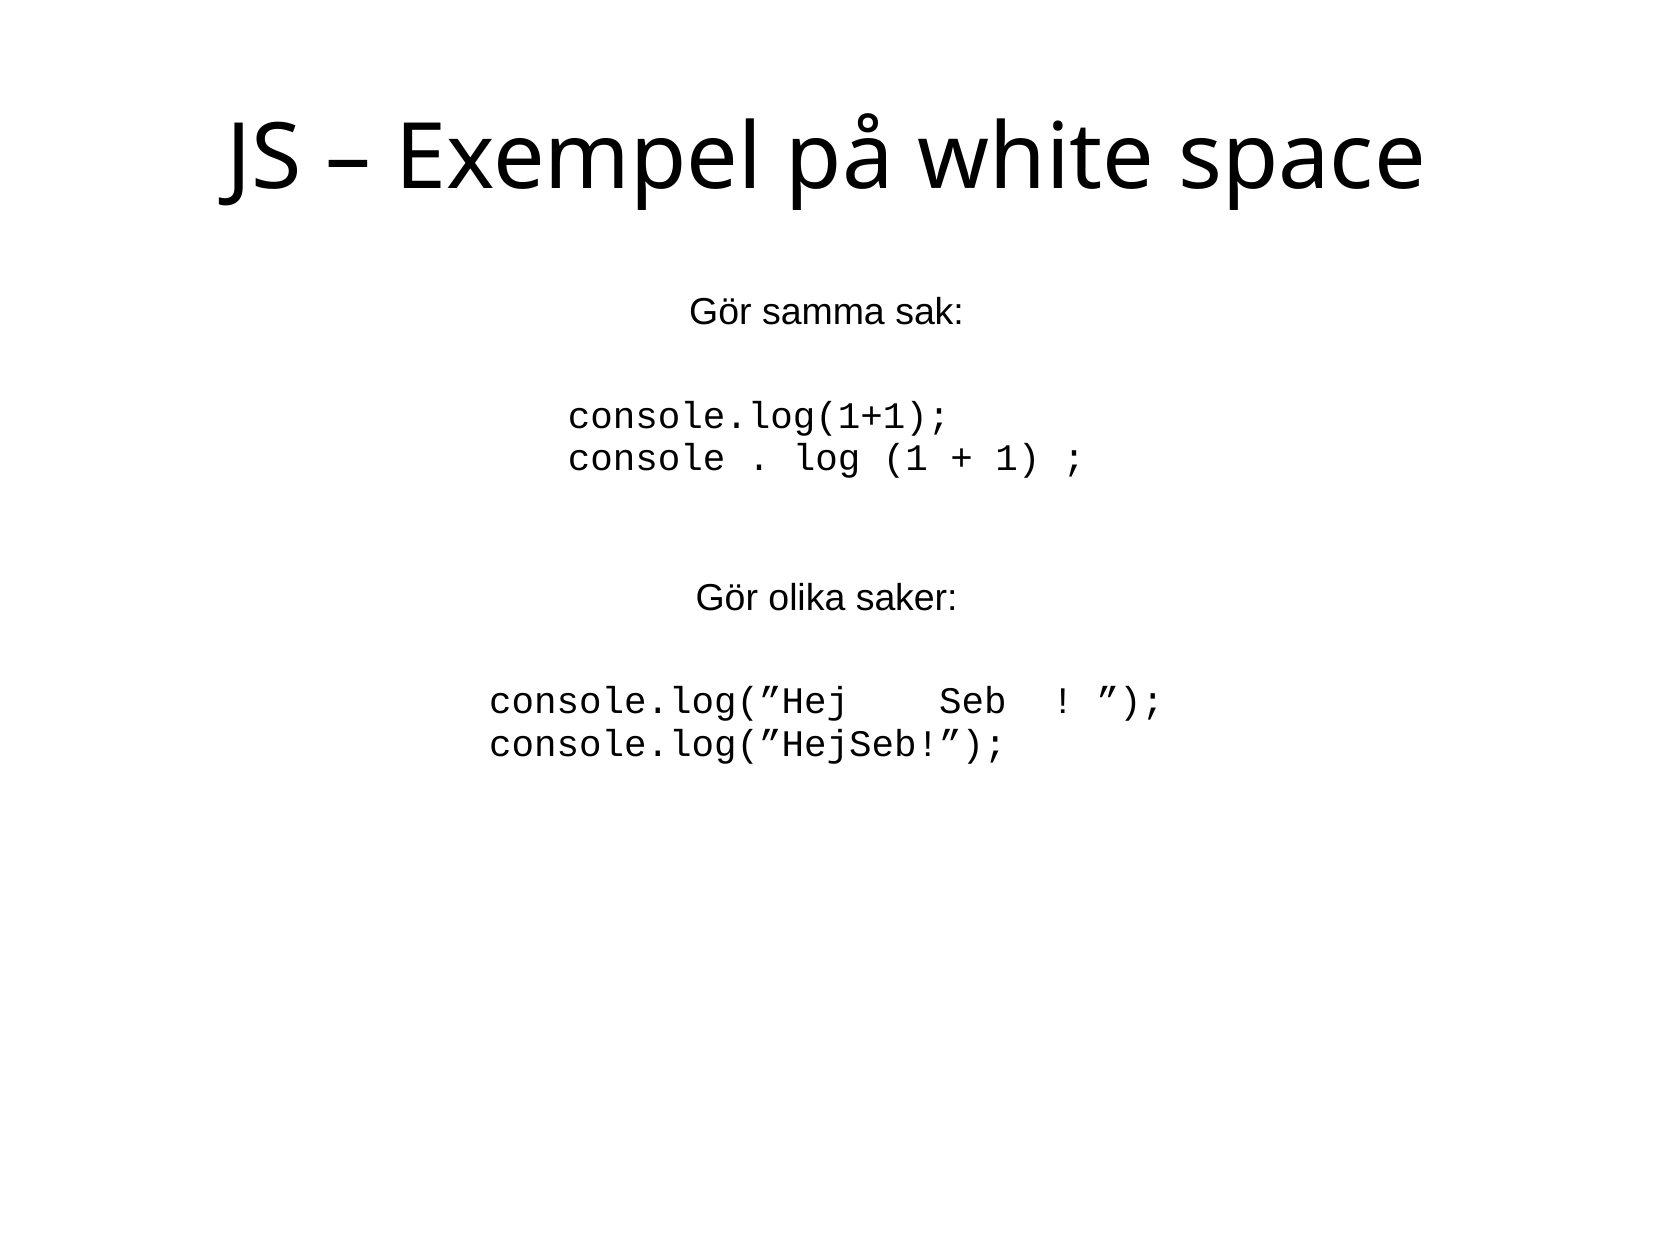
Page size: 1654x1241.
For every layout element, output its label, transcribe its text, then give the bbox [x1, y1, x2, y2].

text_box Gör olika saker: [680, 569, 973, 626]
text_box Gör samma sak: [674, 283, 980, 341]
title JS – Exempel på white space [82, 49, 1571, 257]
text_box console.log(”Hej Seb ! ”); console.log(”HejSeb!”); [474, 674, 1180, 776]
text_box console.log(1+1); console . log (1 + 1) ; [553, 389, 1101, 491]
